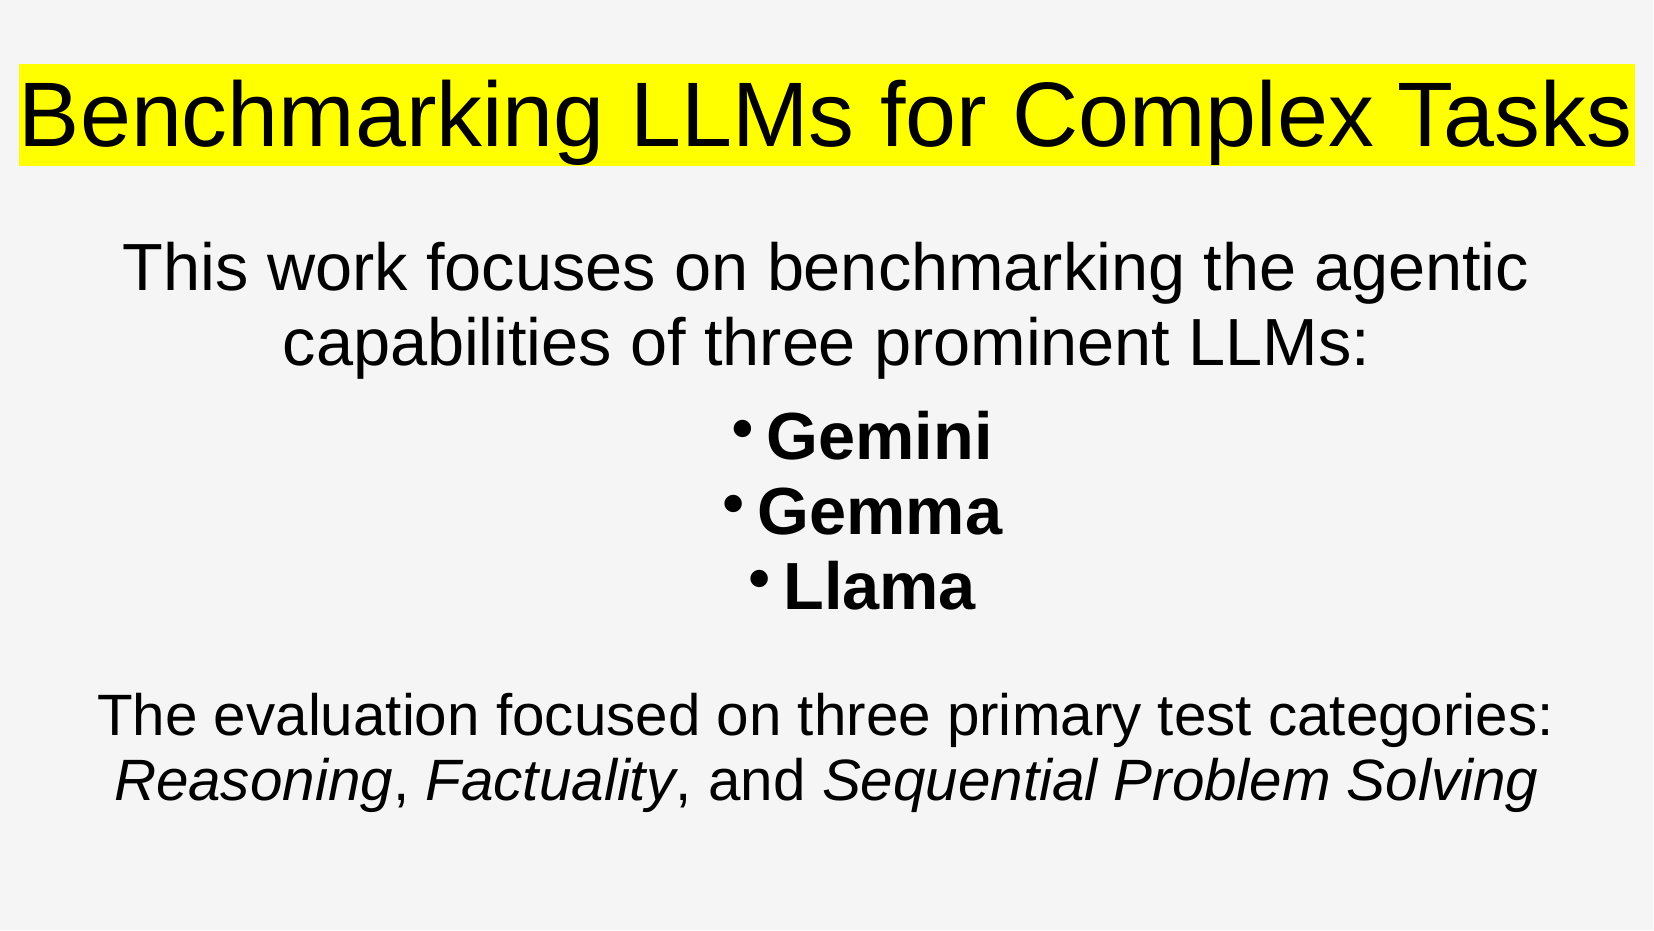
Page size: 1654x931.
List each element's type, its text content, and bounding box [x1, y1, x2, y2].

title Benchmarking LLMs for Complex Tasks [0, 12, 1654, 218]
subtitle This work focuses on benchmarking the agentic capabilities of three prominent LLMs: [82, 177, 1571, 432]
text_box Gemini Gemma Llama [118, 372, 1607, 620]
text_box The evaluation focused on three primary test categories: Reasoning, Factuality, and Sequential Problem Solving [0, 620, 1654, 875]
